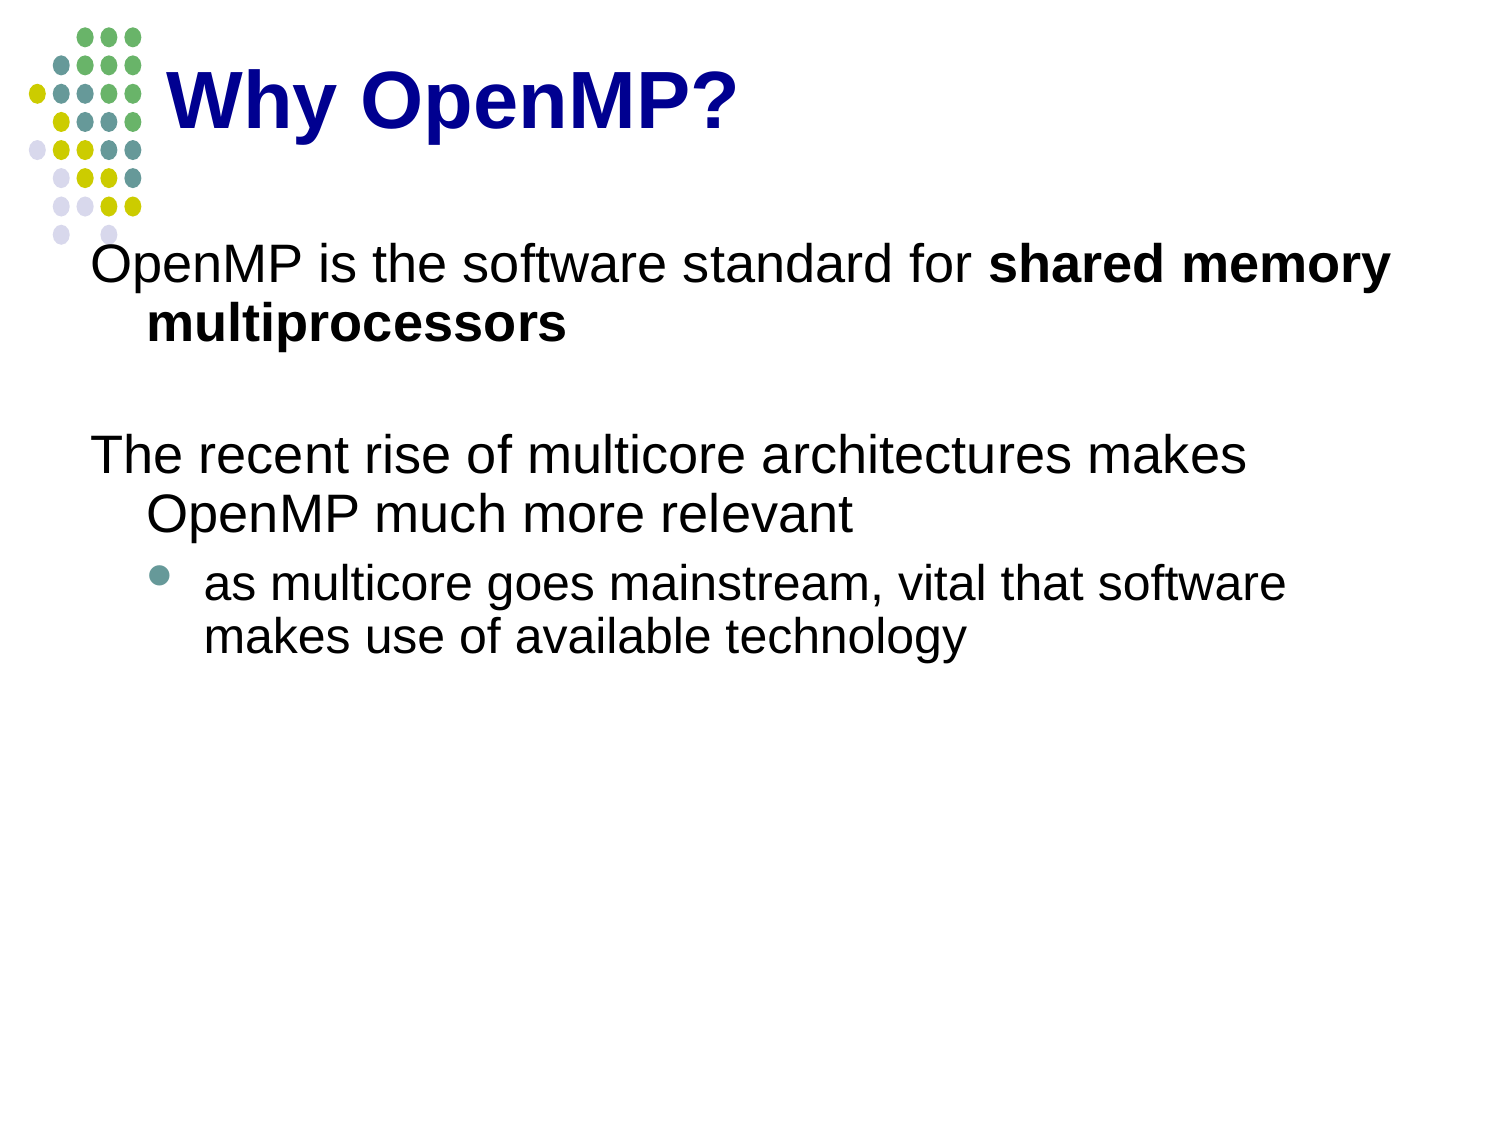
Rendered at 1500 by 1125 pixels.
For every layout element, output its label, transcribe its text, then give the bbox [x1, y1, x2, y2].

title Why OpenMP? [151, 40, 1390, 176]
list OpenMP is the software standard for shared memory multiprocessors The recent rise of multicore architectures makes OpenMP much more relevant as multicore goes mainstream, vital that software makes use of available technology [75, 228, 1426, 1006]
